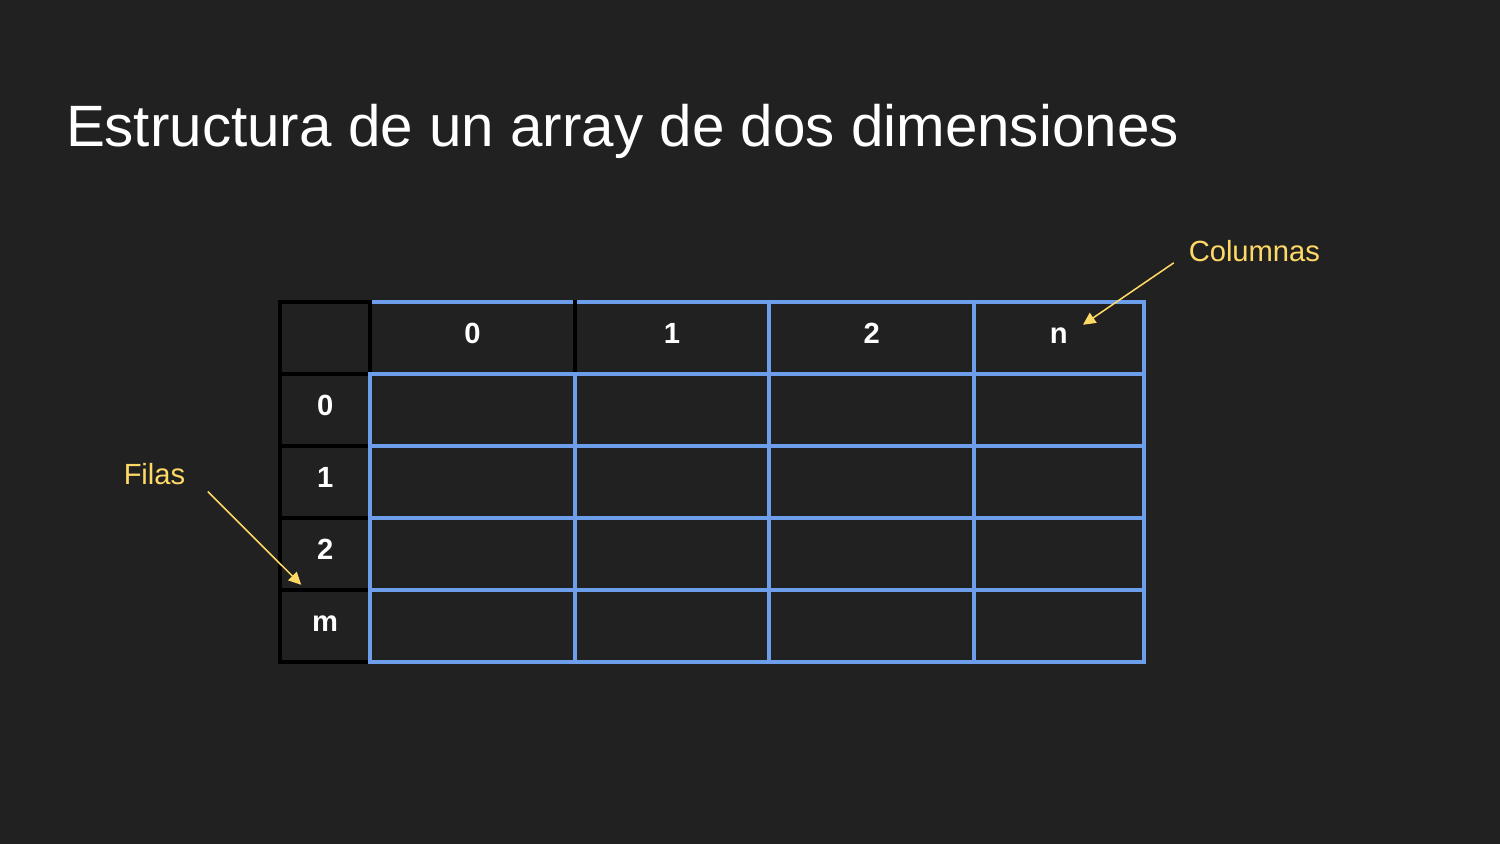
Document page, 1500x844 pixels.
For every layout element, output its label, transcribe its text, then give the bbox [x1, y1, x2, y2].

table_cell [976, 592, 1142, 660]
table_cell [976, 448, 1142, 516]
table_cell [372, 520, 573, 588]
table_cell m [282, 592, 368, 660]
table_cell [577, 448, 767, 516]
table_cell [771, 592, 972, 660]
table_cell 0 [282, 376, 368, 444]
title Estructura de un array de dos dimensiones [51, 72, 1449, 167]
table_cell 1 [282, 448, 368, 516]
table_header 2 [771, 304, 972, 372]
table_header 0 [372, 304, 573, 372]
table_header n [976, 304, 1142, 372]
table_cell [771, 376, 972, 444]
table_cell 2 [282, 520, 368, 588]
table_header 1 [577, 304, 767, 372]
table_cell [372, 376, 573, 444]
table_cell [771, 520, 972, 588]
table_cell [372, 592, 573, 660]
table_cell [577, 592, 767, 660]
table_cell [372, 448, 573, 516]
text_box Columnas [1173, 217, 1357, 283]
text_box Filas [108, 440, 237, 506]
table_cell [577, 376, 767, 444]
table_cell [577, 520, 767, 588]
table_header [282, 304, 368, 372]
table_cell [771, 448, 972, 516]
table_cell [976, 376, 1142, 444]
table_cell [976, 520, 1142, 588]
